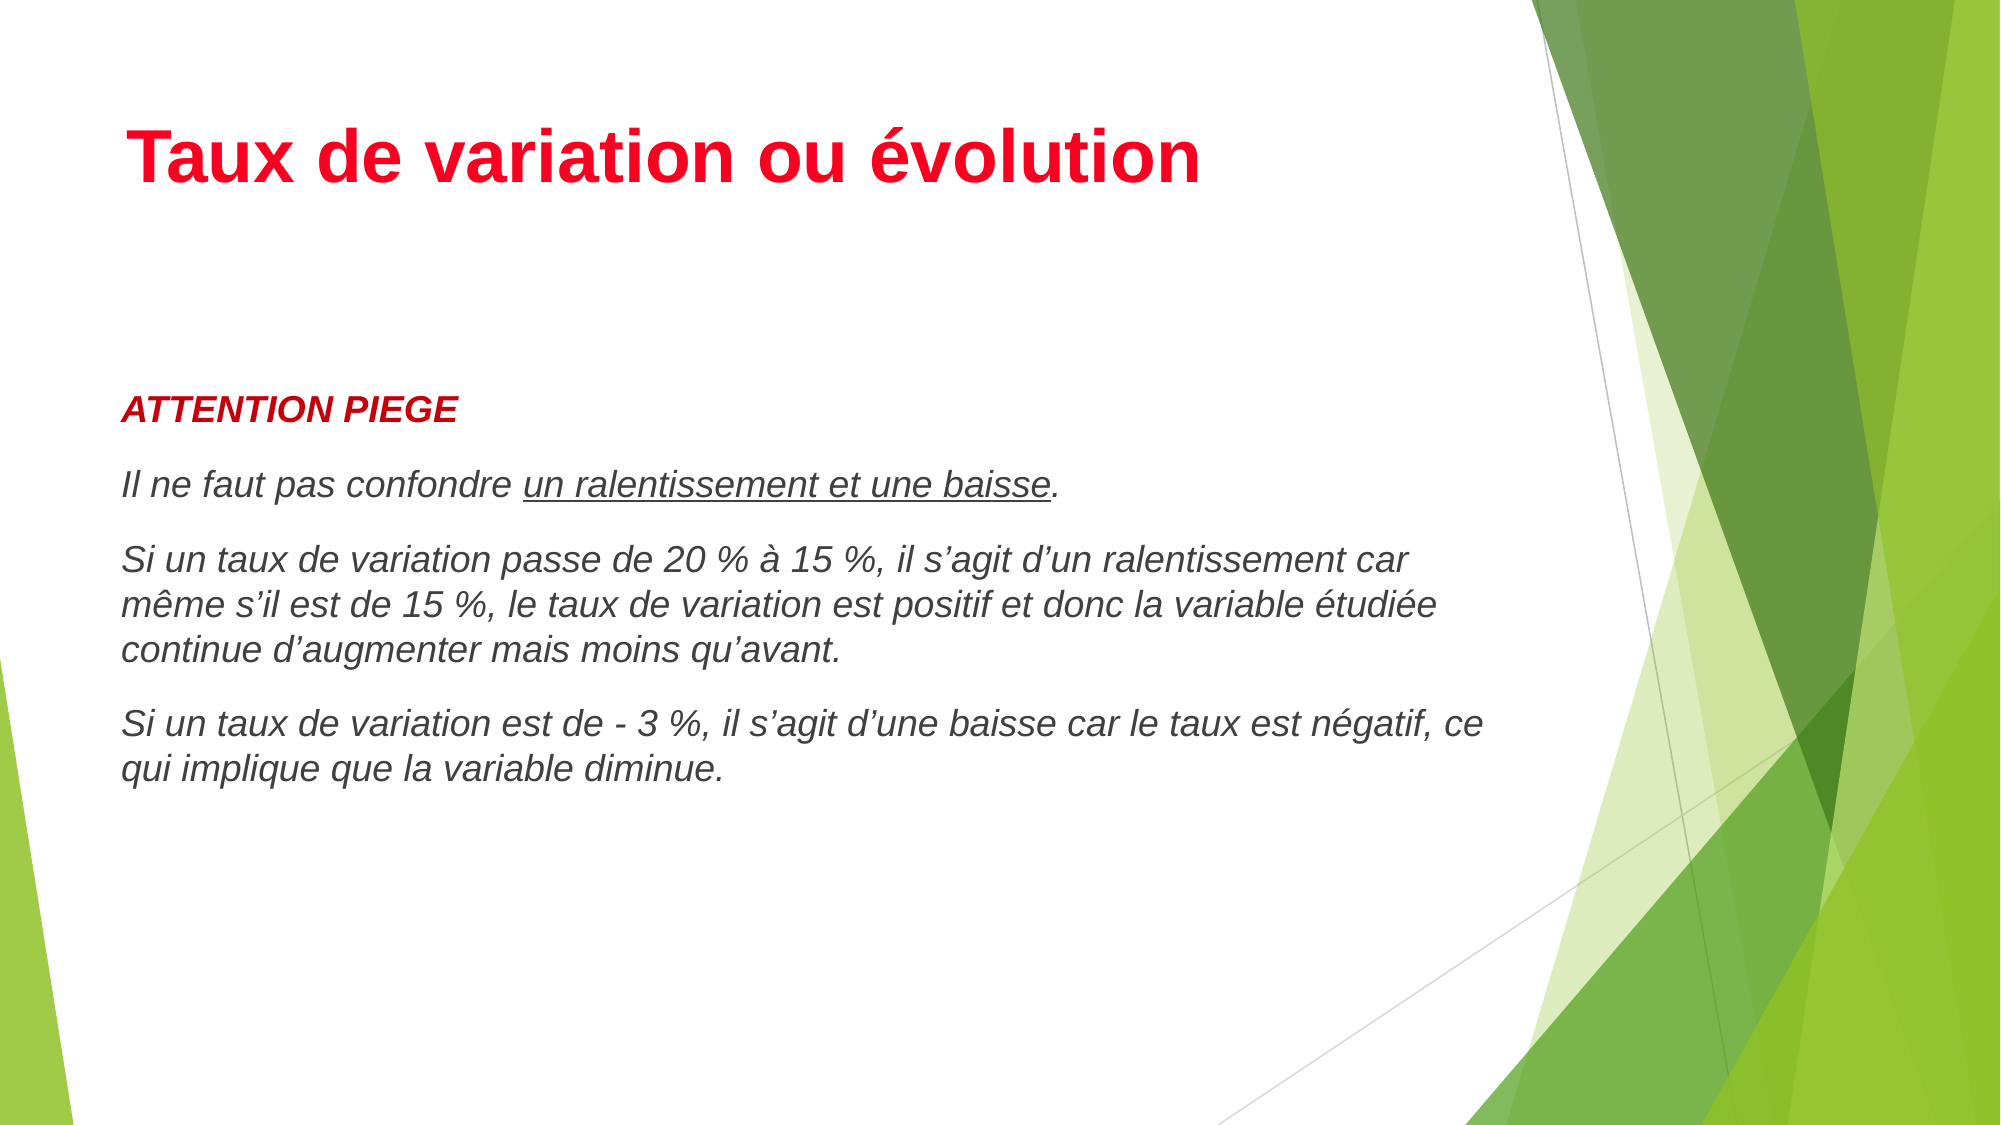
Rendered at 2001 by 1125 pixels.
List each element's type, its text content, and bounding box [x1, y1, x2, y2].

list ATTENTION PIEGE Il ne faut pas confondre un ralentissement et une baisse. Si un taux de variation passe de 20 % à 15 %, il s’agit d’un ralentissement car même s’il est de 15 %, le taux de variation est positif et donc la variable étudiée continue d’augmenter mais moins qu’avant. Si un taux de variation est de - 3 %, il s’agit d’une baisse car le taux est négatif, ce qui implique que la variable diminue. [106, 377, 1531, 886]
title Taux de variation ou évolution [111, 99, 1522, 235]
